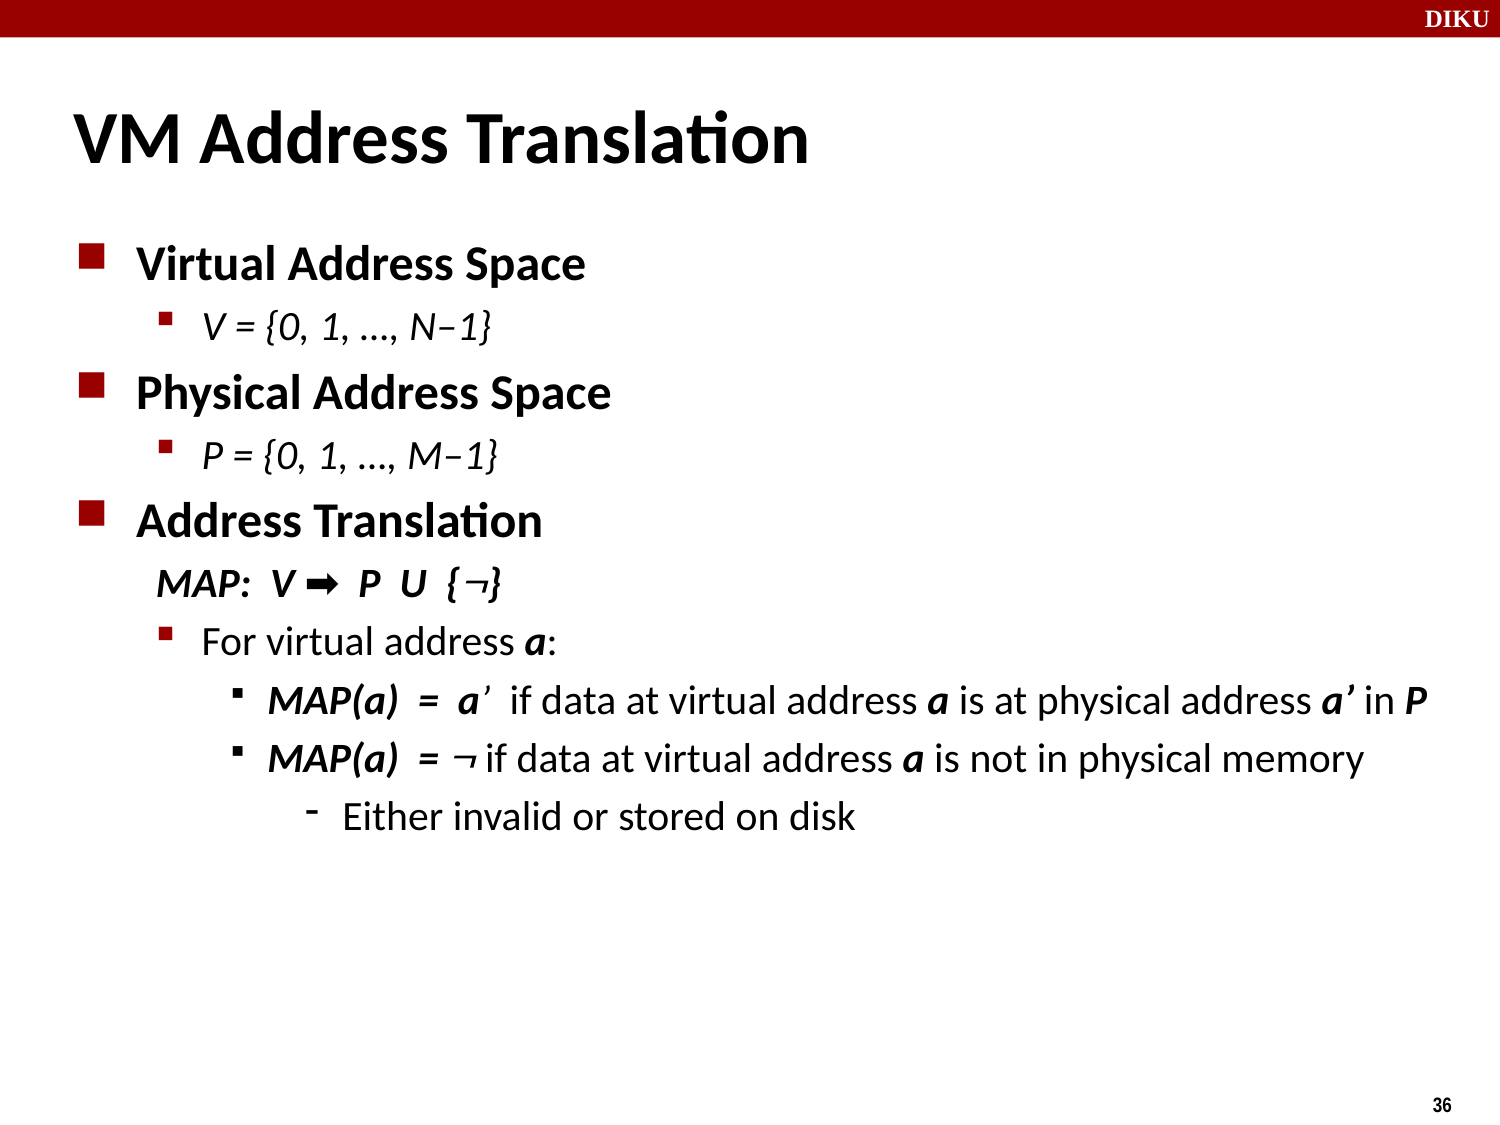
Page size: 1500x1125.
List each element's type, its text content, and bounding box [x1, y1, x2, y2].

text_box Virtual Address Space V = {0, 1, …, N–1} Physical Address Space P = {0, 1, …, M–1} Address Translation MAP: V ➡ P U {Ø} For virtual address a: MAP(a) = a’ if data at virtual address a is at physical address a’ in P MAP(a) = Ø if data at virtual address a is not in physical memory Either invalid or stored on disk [65, 223, 1450, 1039]
text_box VM Address Translation [58, 71, 1304, 197]
